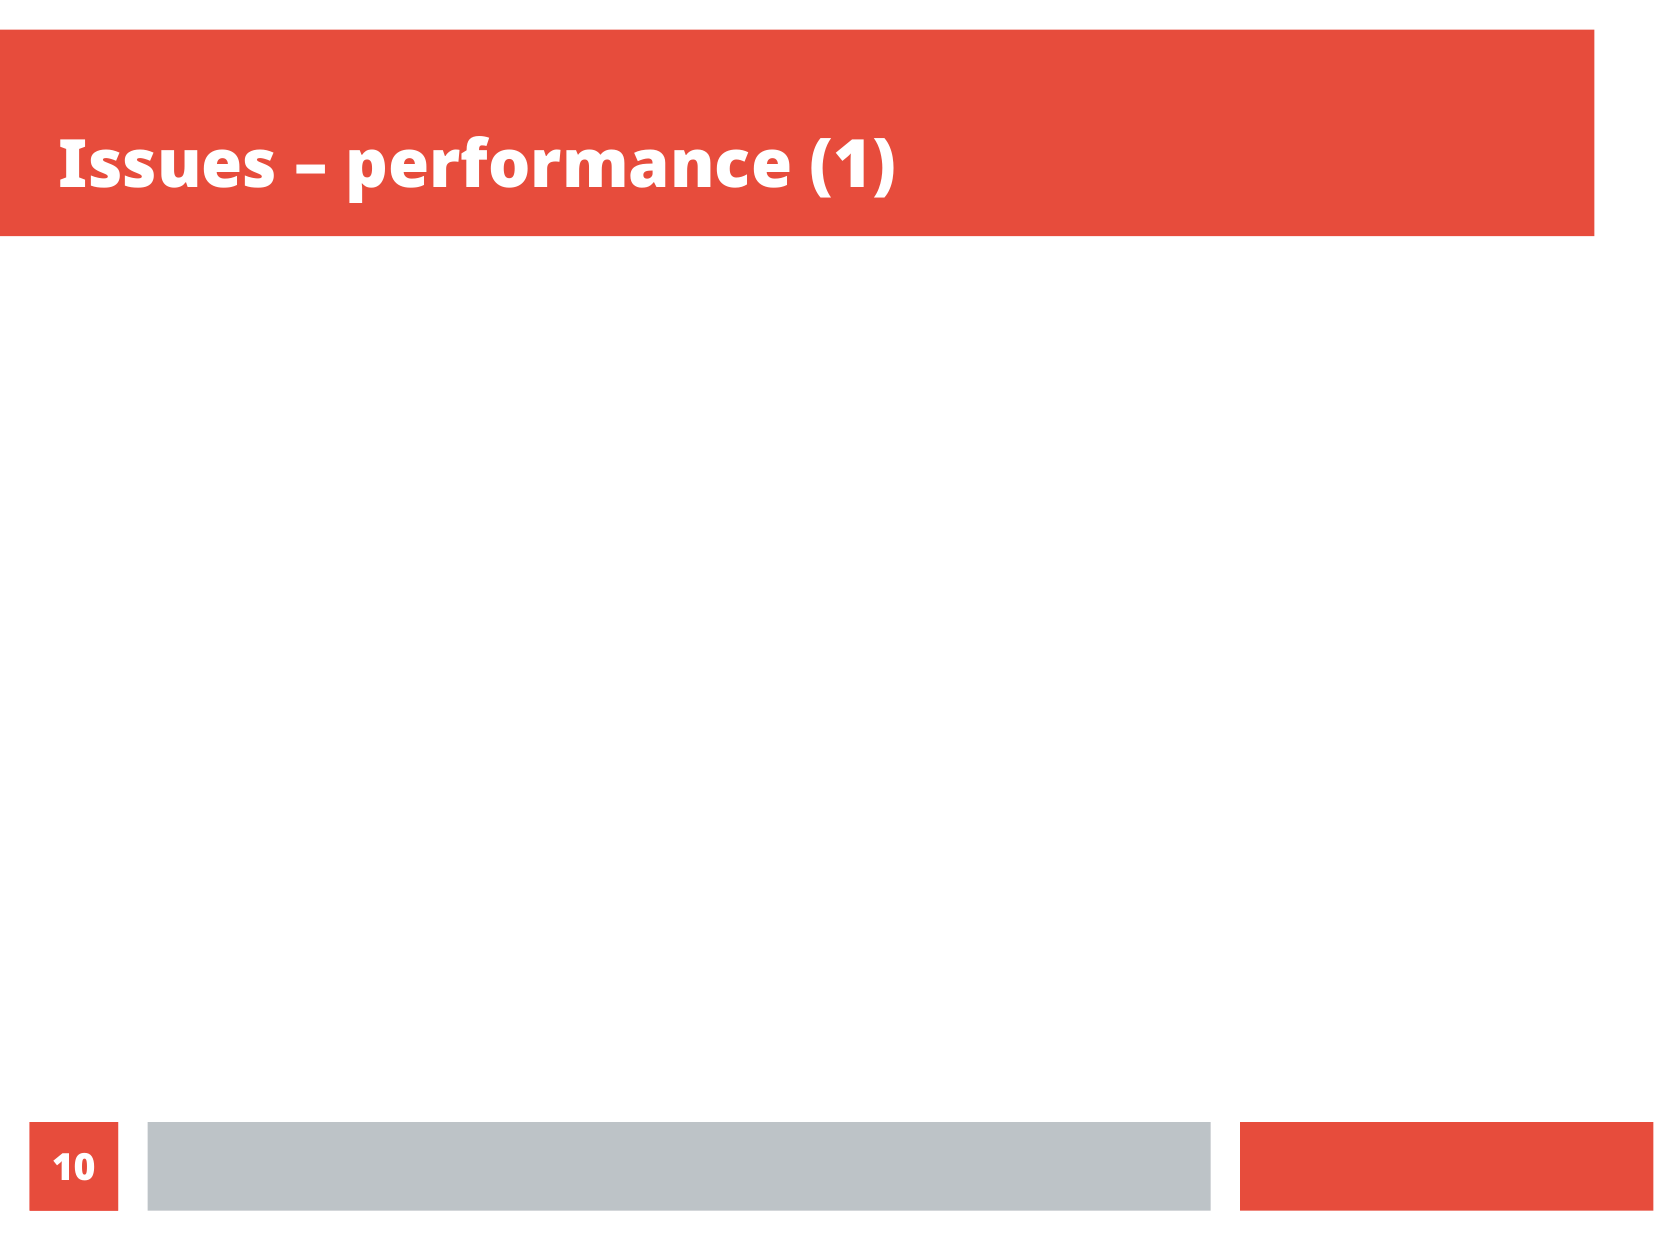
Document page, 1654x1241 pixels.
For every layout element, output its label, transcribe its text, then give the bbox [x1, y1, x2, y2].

title Issues – performance (1) [59, 59, 1595, 207]
